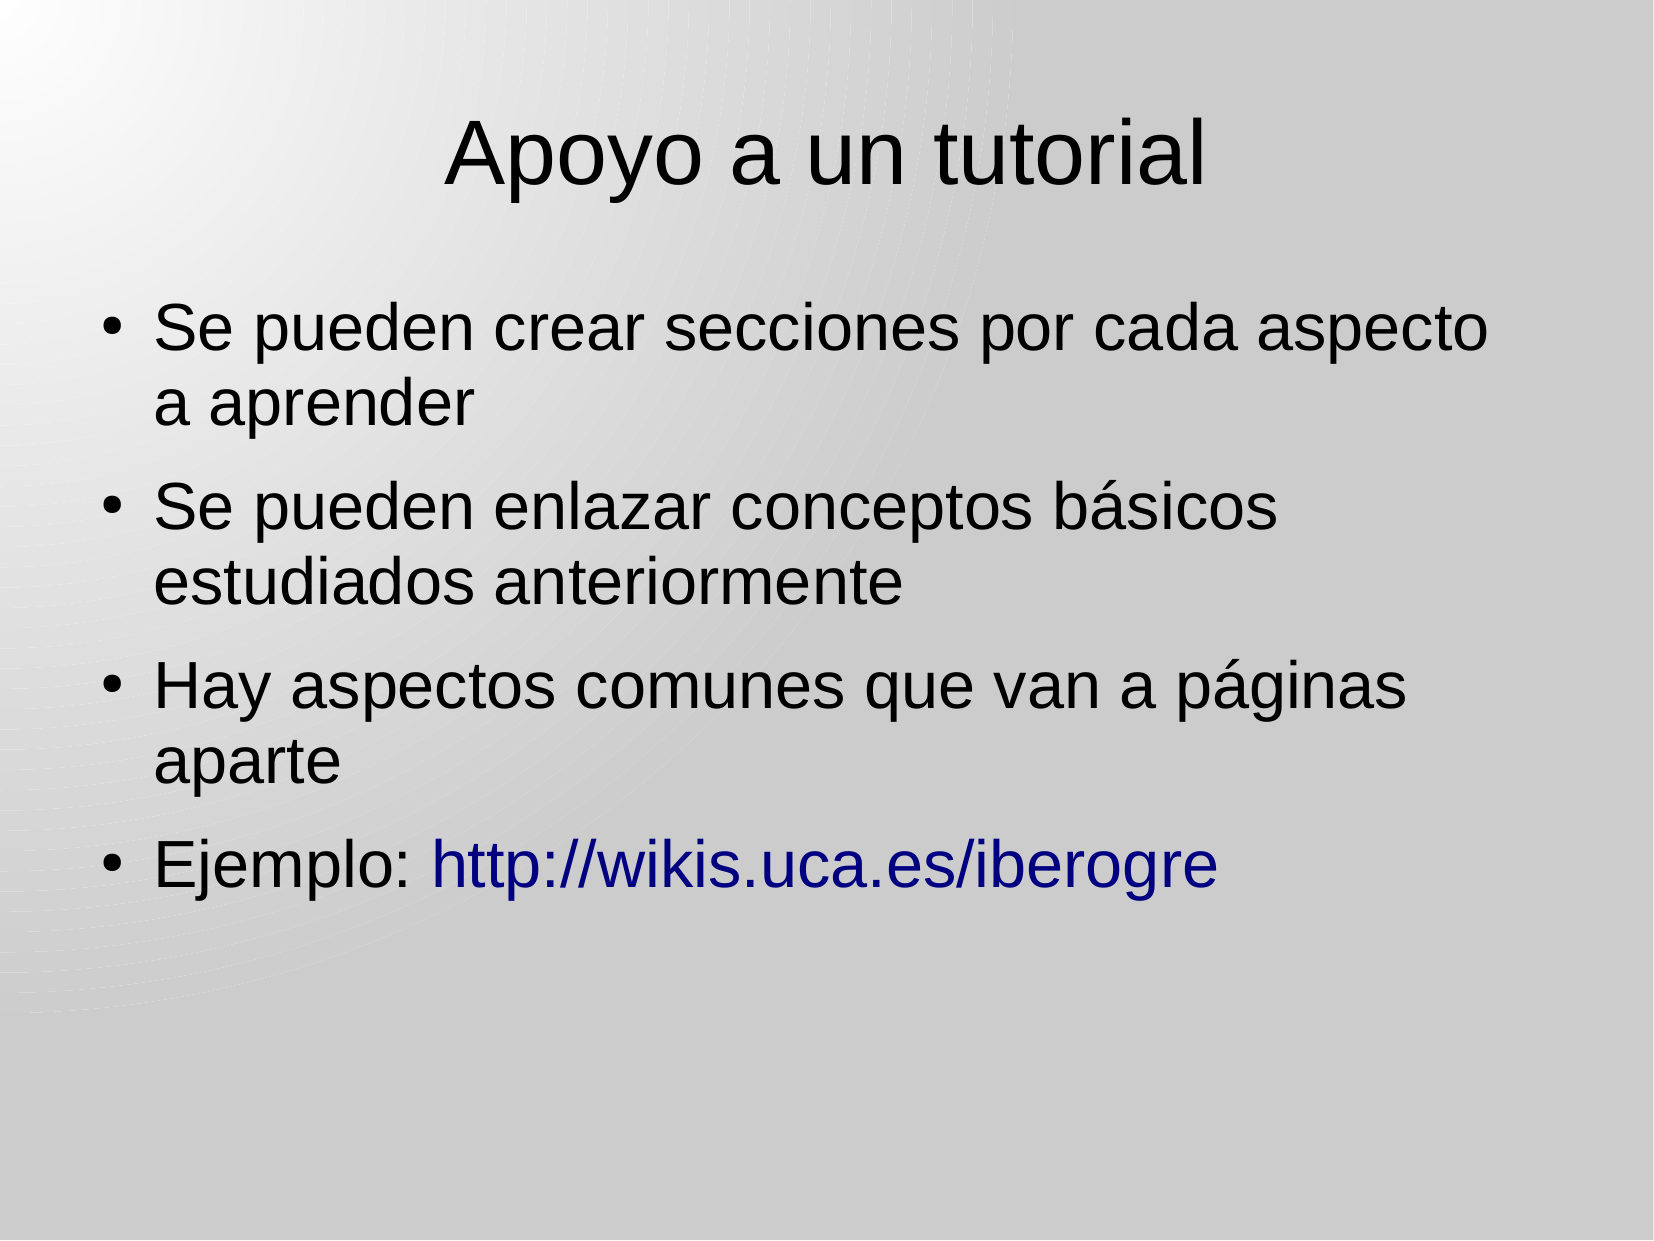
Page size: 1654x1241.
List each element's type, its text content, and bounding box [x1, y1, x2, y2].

title Apoyo a un tutorial [82, 49, 1571, 257]
list Se pueden crear secciones por cada aspecto a aprender Se pueden enlazar conceptos básicos estudiados anteriormente Hay aspectos comunes que van a páginas aparte Ejemplo: http://wikis.uca.es/iberogre [82, 290, 1538, 1109]
